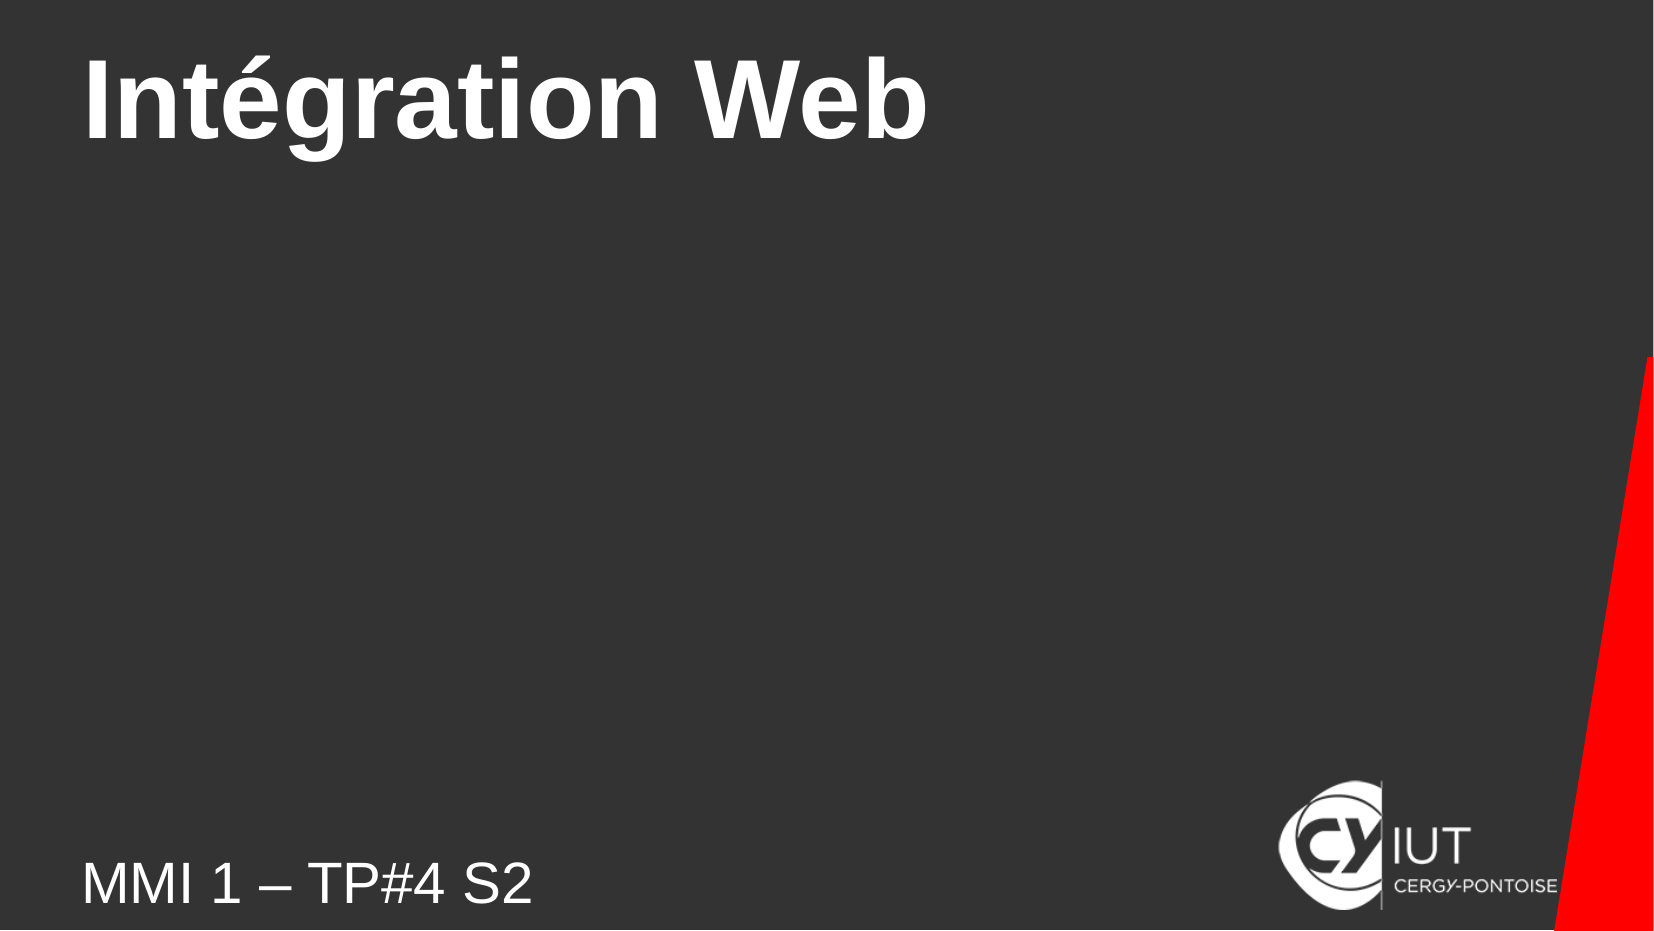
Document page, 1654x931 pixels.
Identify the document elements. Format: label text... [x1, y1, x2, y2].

text_box [1554, 356, 1654, 931]
title MMI 1 – TP#4 S2 [81, 805, 1134, 931]
picture [1275, 779, 1557, 910]
title Intégration Web [82, 36, 1571, 226]
